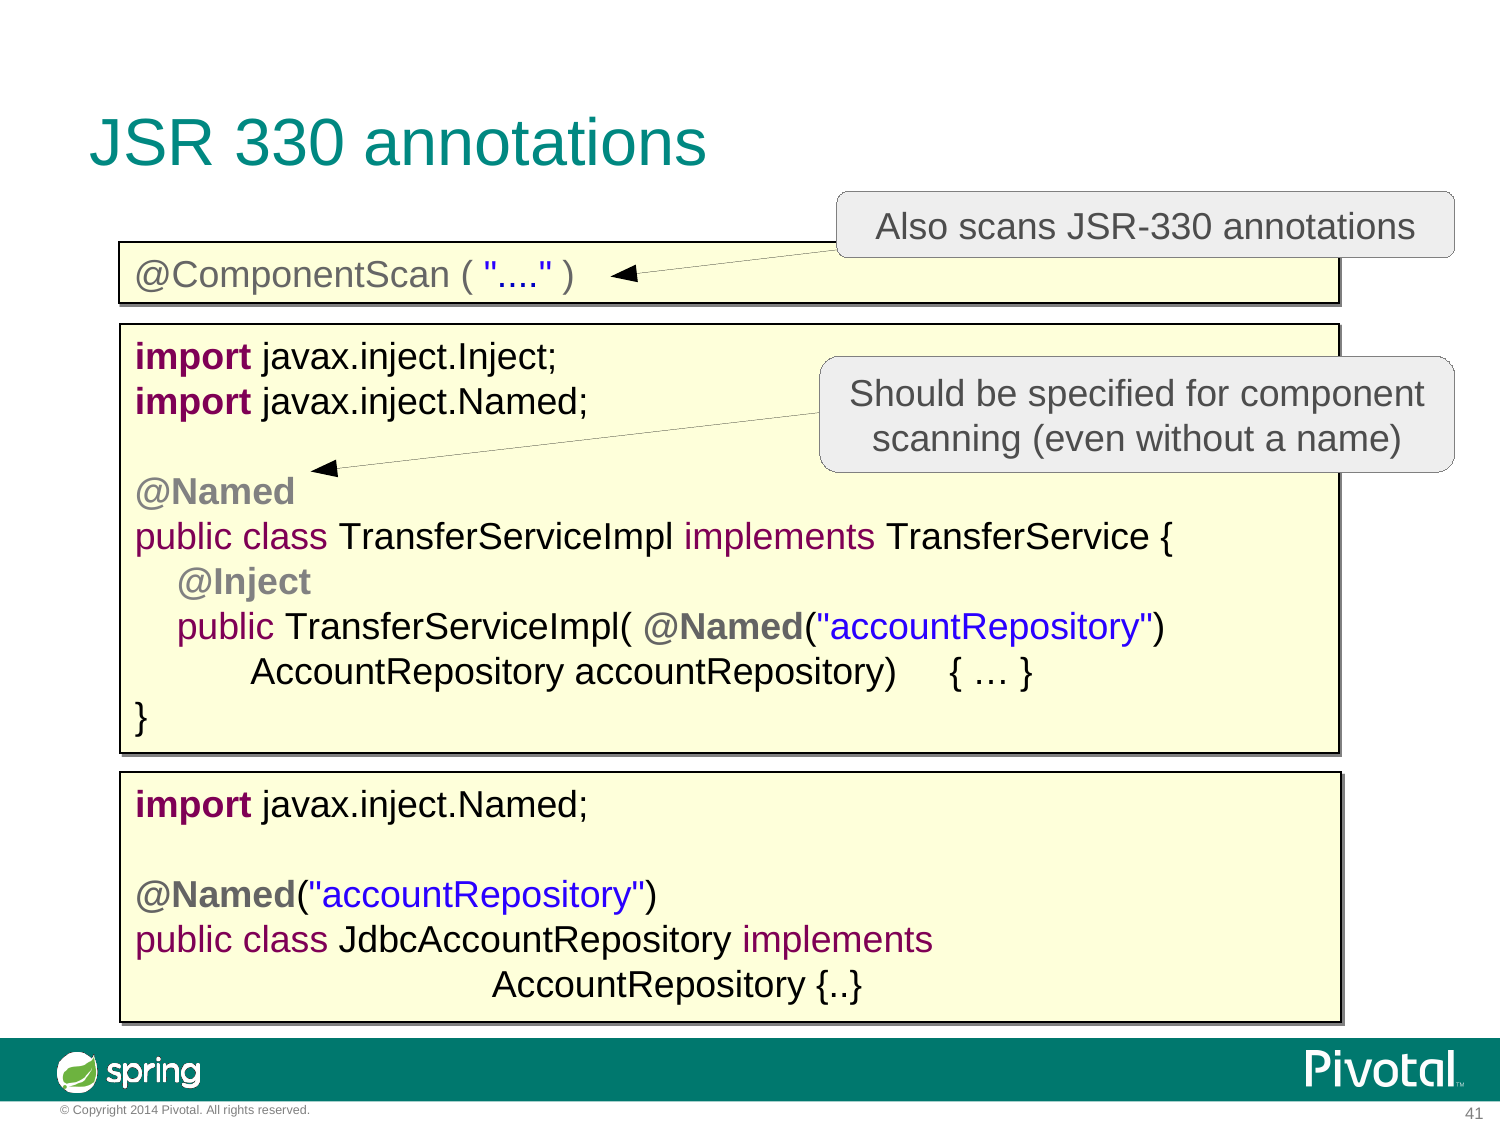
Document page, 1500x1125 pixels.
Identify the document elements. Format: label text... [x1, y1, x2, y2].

text_box import javax.inject.Named; @Named("accountRepository") public class JdbcAccountRepository implements AccountRepository {..} [120, 772, 1342, 1023]
picture [1306, 1050, 1464, 1087]
title JSR 330 annotations [75, 45, 1426, 233]
text_box Also scans JSR-330 annotations [836, 191, 1455, 258]
text_box Should be specified for component scanning (even without a name) [819, 356, 1455, 473]
picture [32, 1041, 210, 1103]
text_box @ComponentScan ( "...." ) [118, 242, 1339, 304]
text_box import javax.inject.Inject; import javax.inject.Named; @Named public class TransferServiceImpl implements TransferService { @Inject public TransferServiceImpl( @Named("accountRepository") AccountRepository accountRepository) { … } } [120, 323, 1339, 753]
